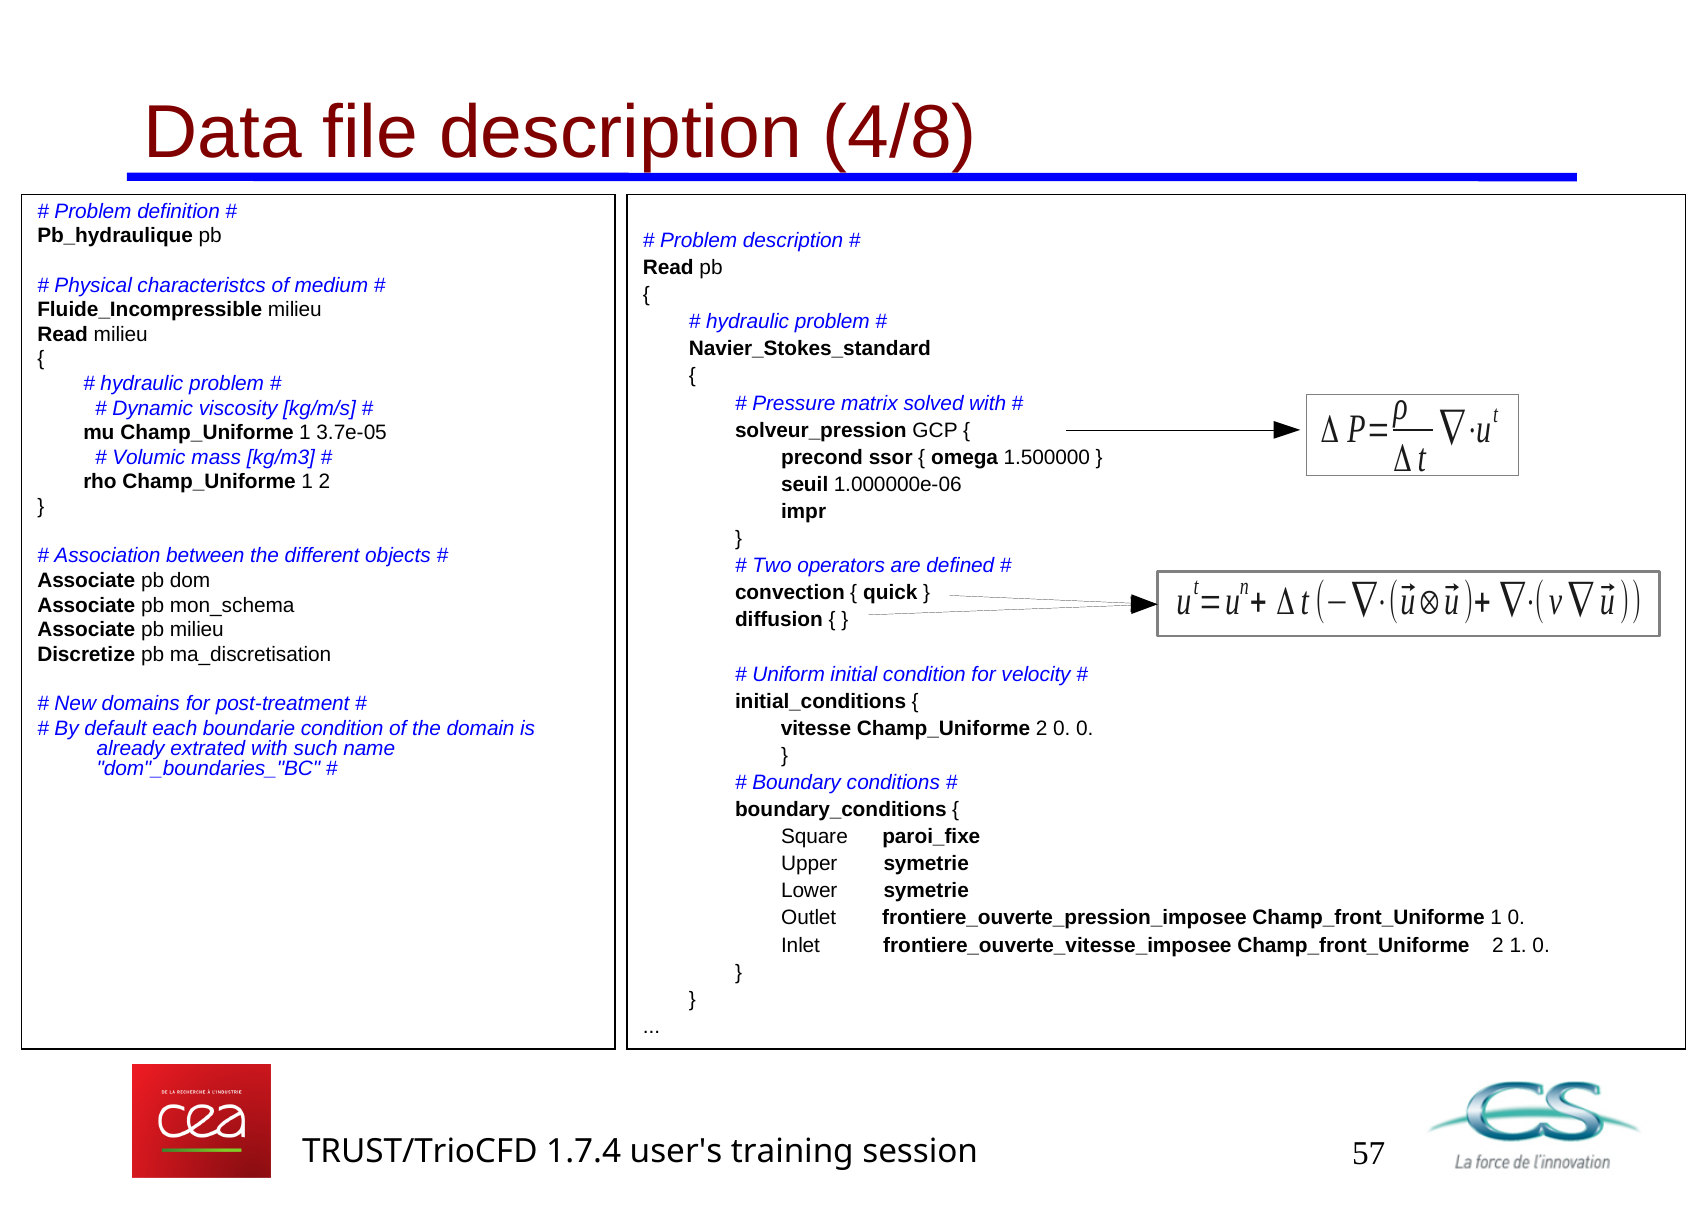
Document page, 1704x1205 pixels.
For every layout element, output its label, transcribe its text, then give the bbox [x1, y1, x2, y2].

text_box # Problem definition # Pb_hydraulique pb # Physical characteristcs of medium # Fluide_Incompressible milieu Read milieu { # hydraulic problem # # Dynamic viscosity [kg/m/s] # mu Champ_Uniforme 1 3.7e-05 # Volumic mass [kg/m3] # rho Champ_Uniforme 1 2 } # Association between the different objects # Associate pb dom Associate pb mon_schema Associate pb milieu Discretize pb ma_discretisation # New domains for post-treatment # # By default each boundarie condition of the domain is already extrated with such name "dom"_boundaries_"BC" # [21, 194, 616, 1049]
chart [1166, 571, 1651, 625]
picture [132, 1064, 271, 1178]
text_box [1509, 394, 1519, 476]
chart [1310, 383, 1509, 479]
picture [1423, 1072, 1648, 1179]
text_box # Problem description # Read pb { # hydraulic problem # Navier_Stokes_standard { # Pressure matrix solved with # solveur_pression GCP { precond ssor { omega 1.500000 } seuil 1.000000e-06 impr } # Two operators are defined # convection { quick } diffusion { } # Uniform initial condition for velocity # initial_conditions { vitesse Champ_Uniforme 2 0. 0. } # Boundary conditions # boundary_conditions { Square paroi_fixe Upper symetrie Lower symetrie Outlet frontiere_ouverte_pression_imposee Champ_front_Uniforme 1 0. Inlet frontiere_ouverte_vitesse_imposee Champ_front_Uniforme 2 1. 0. } } ... [627, 194, 1686, 1049]
text_box [1306, 394, 1310, 476]
title Data file description (4/8) [127, 39, 1577, 215]
text_box [1157, 571, 1660, 636]
